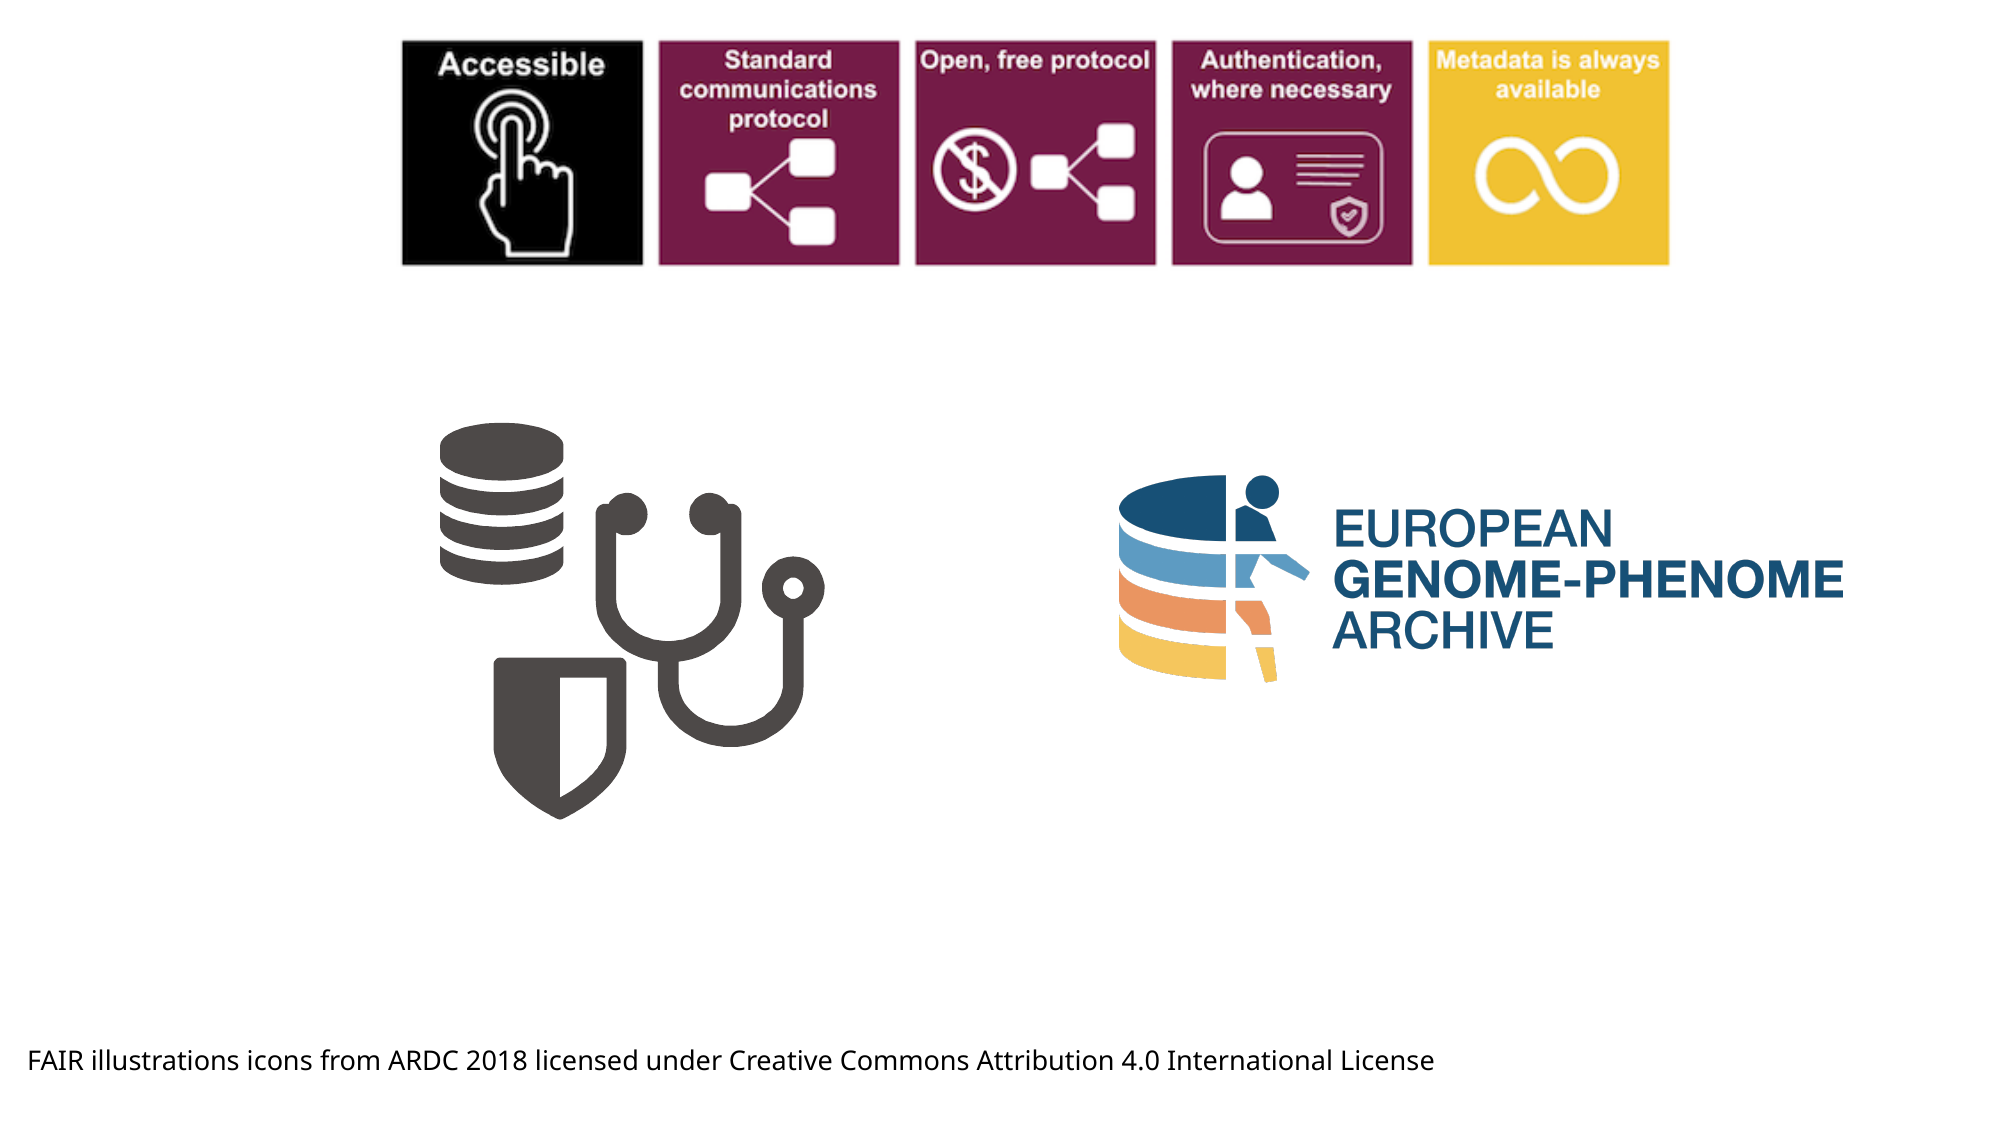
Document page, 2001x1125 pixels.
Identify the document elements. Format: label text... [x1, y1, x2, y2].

text_box [440, 546, 564, 585]
text_box [493, 657, 627, 820]
text_box [440, 422, 564, 481]
text_box [440, 511, 564, 550]
text_box FAIR illustrations icons from ARDC 2018 licensed under Creative Commons Attribution 4.0 International License [12, 1028, 1548, 1125]
picture [394, 35, 1677, 274]
text_box [595, 492, 825, 747]
picture [1119, 463, 1843, 695]
text_box [440, 476, 564, 516]
